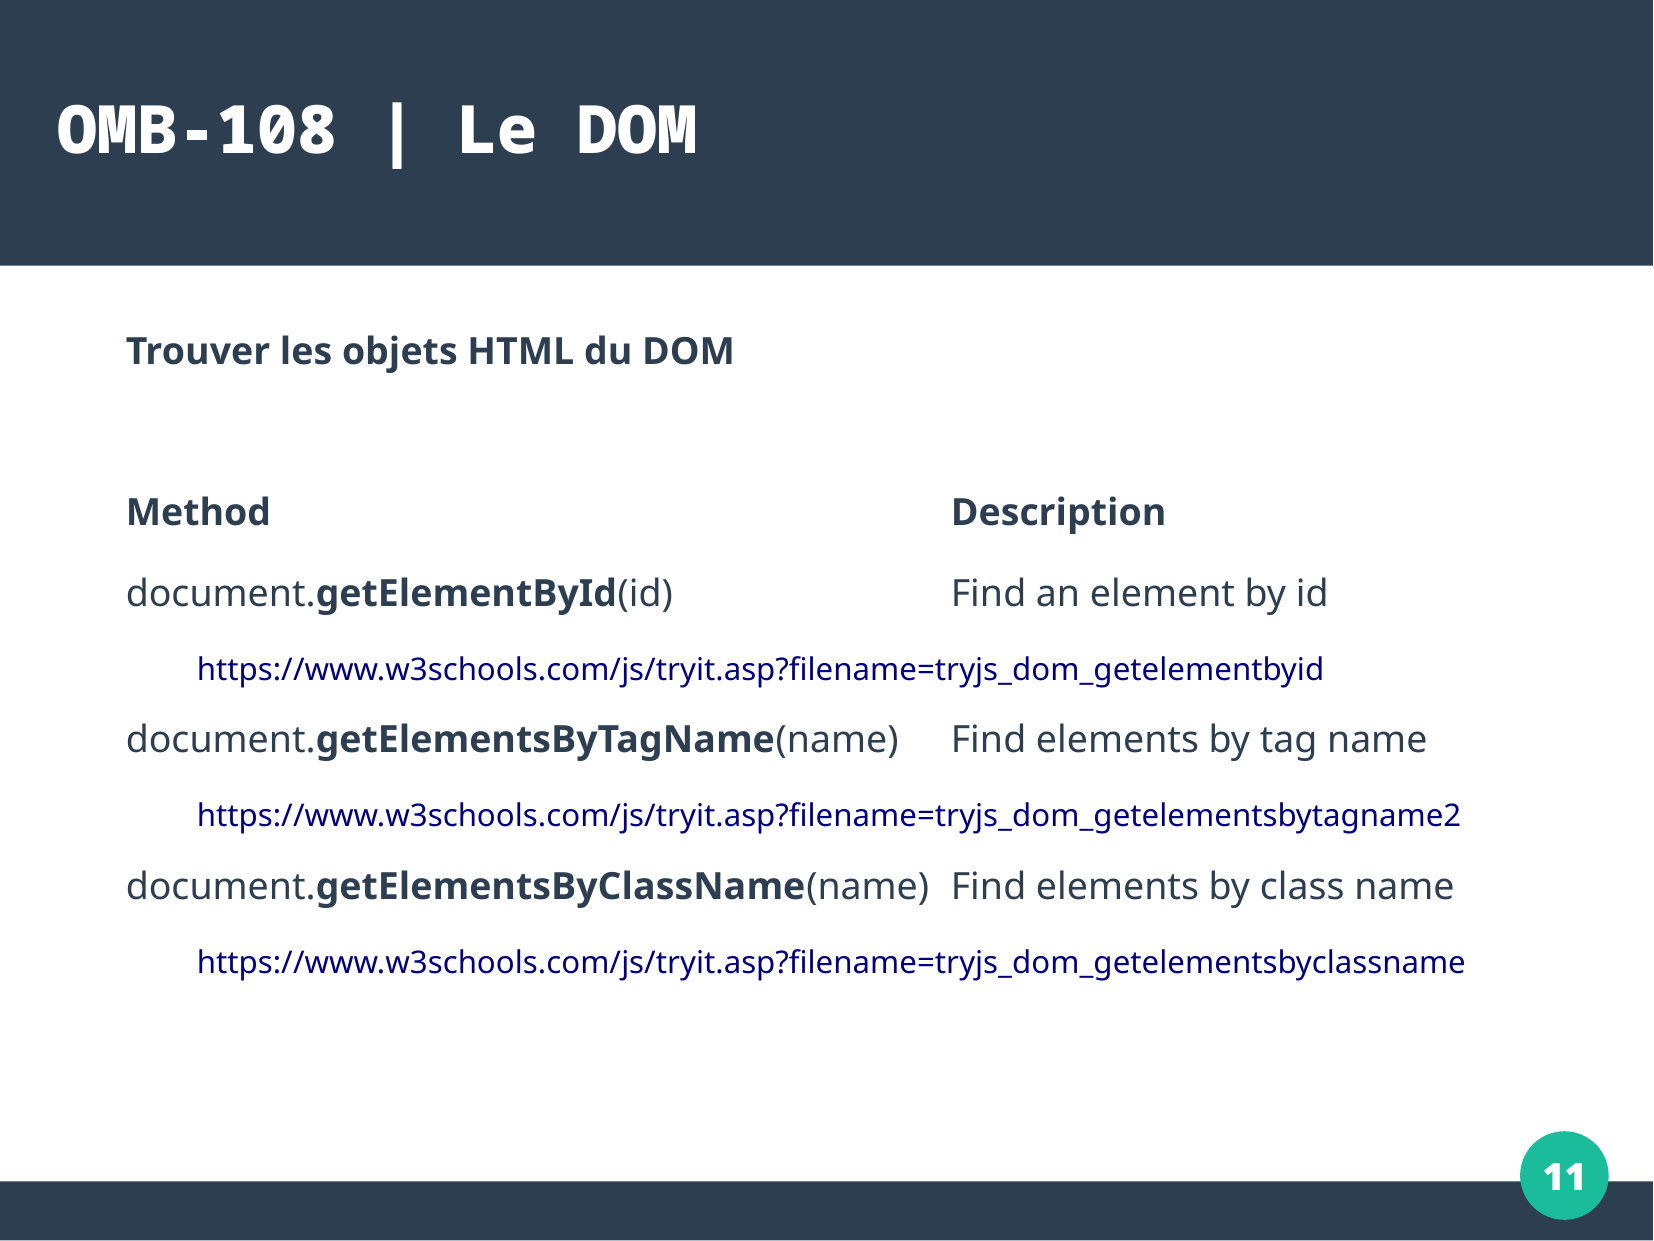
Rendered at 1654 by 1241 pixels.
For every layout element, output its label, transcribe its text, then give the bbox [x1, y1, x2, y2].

list Trouver les objets HTML du DOM Method Description document.getElementById(id) Find an element by id https://www.w3schools.com/js/tryit.asp?filename=tryjs_dom_getelementbyid document.getElementsByTagName(name) Find elements by tag name https://www.w3schools.com/js/tryit.asp?filename=tryjs_dom_getelementsbytagname2 document.getElementsByClassName(name) Find elements by class name https://www.w3schools.com/js/tryit.asp?filename=tryjs_dom_getelementsbyclassname [55, 324, 1591, 1152]
title OMB-108 | Le DOM [57, 49, 1593, 207]
